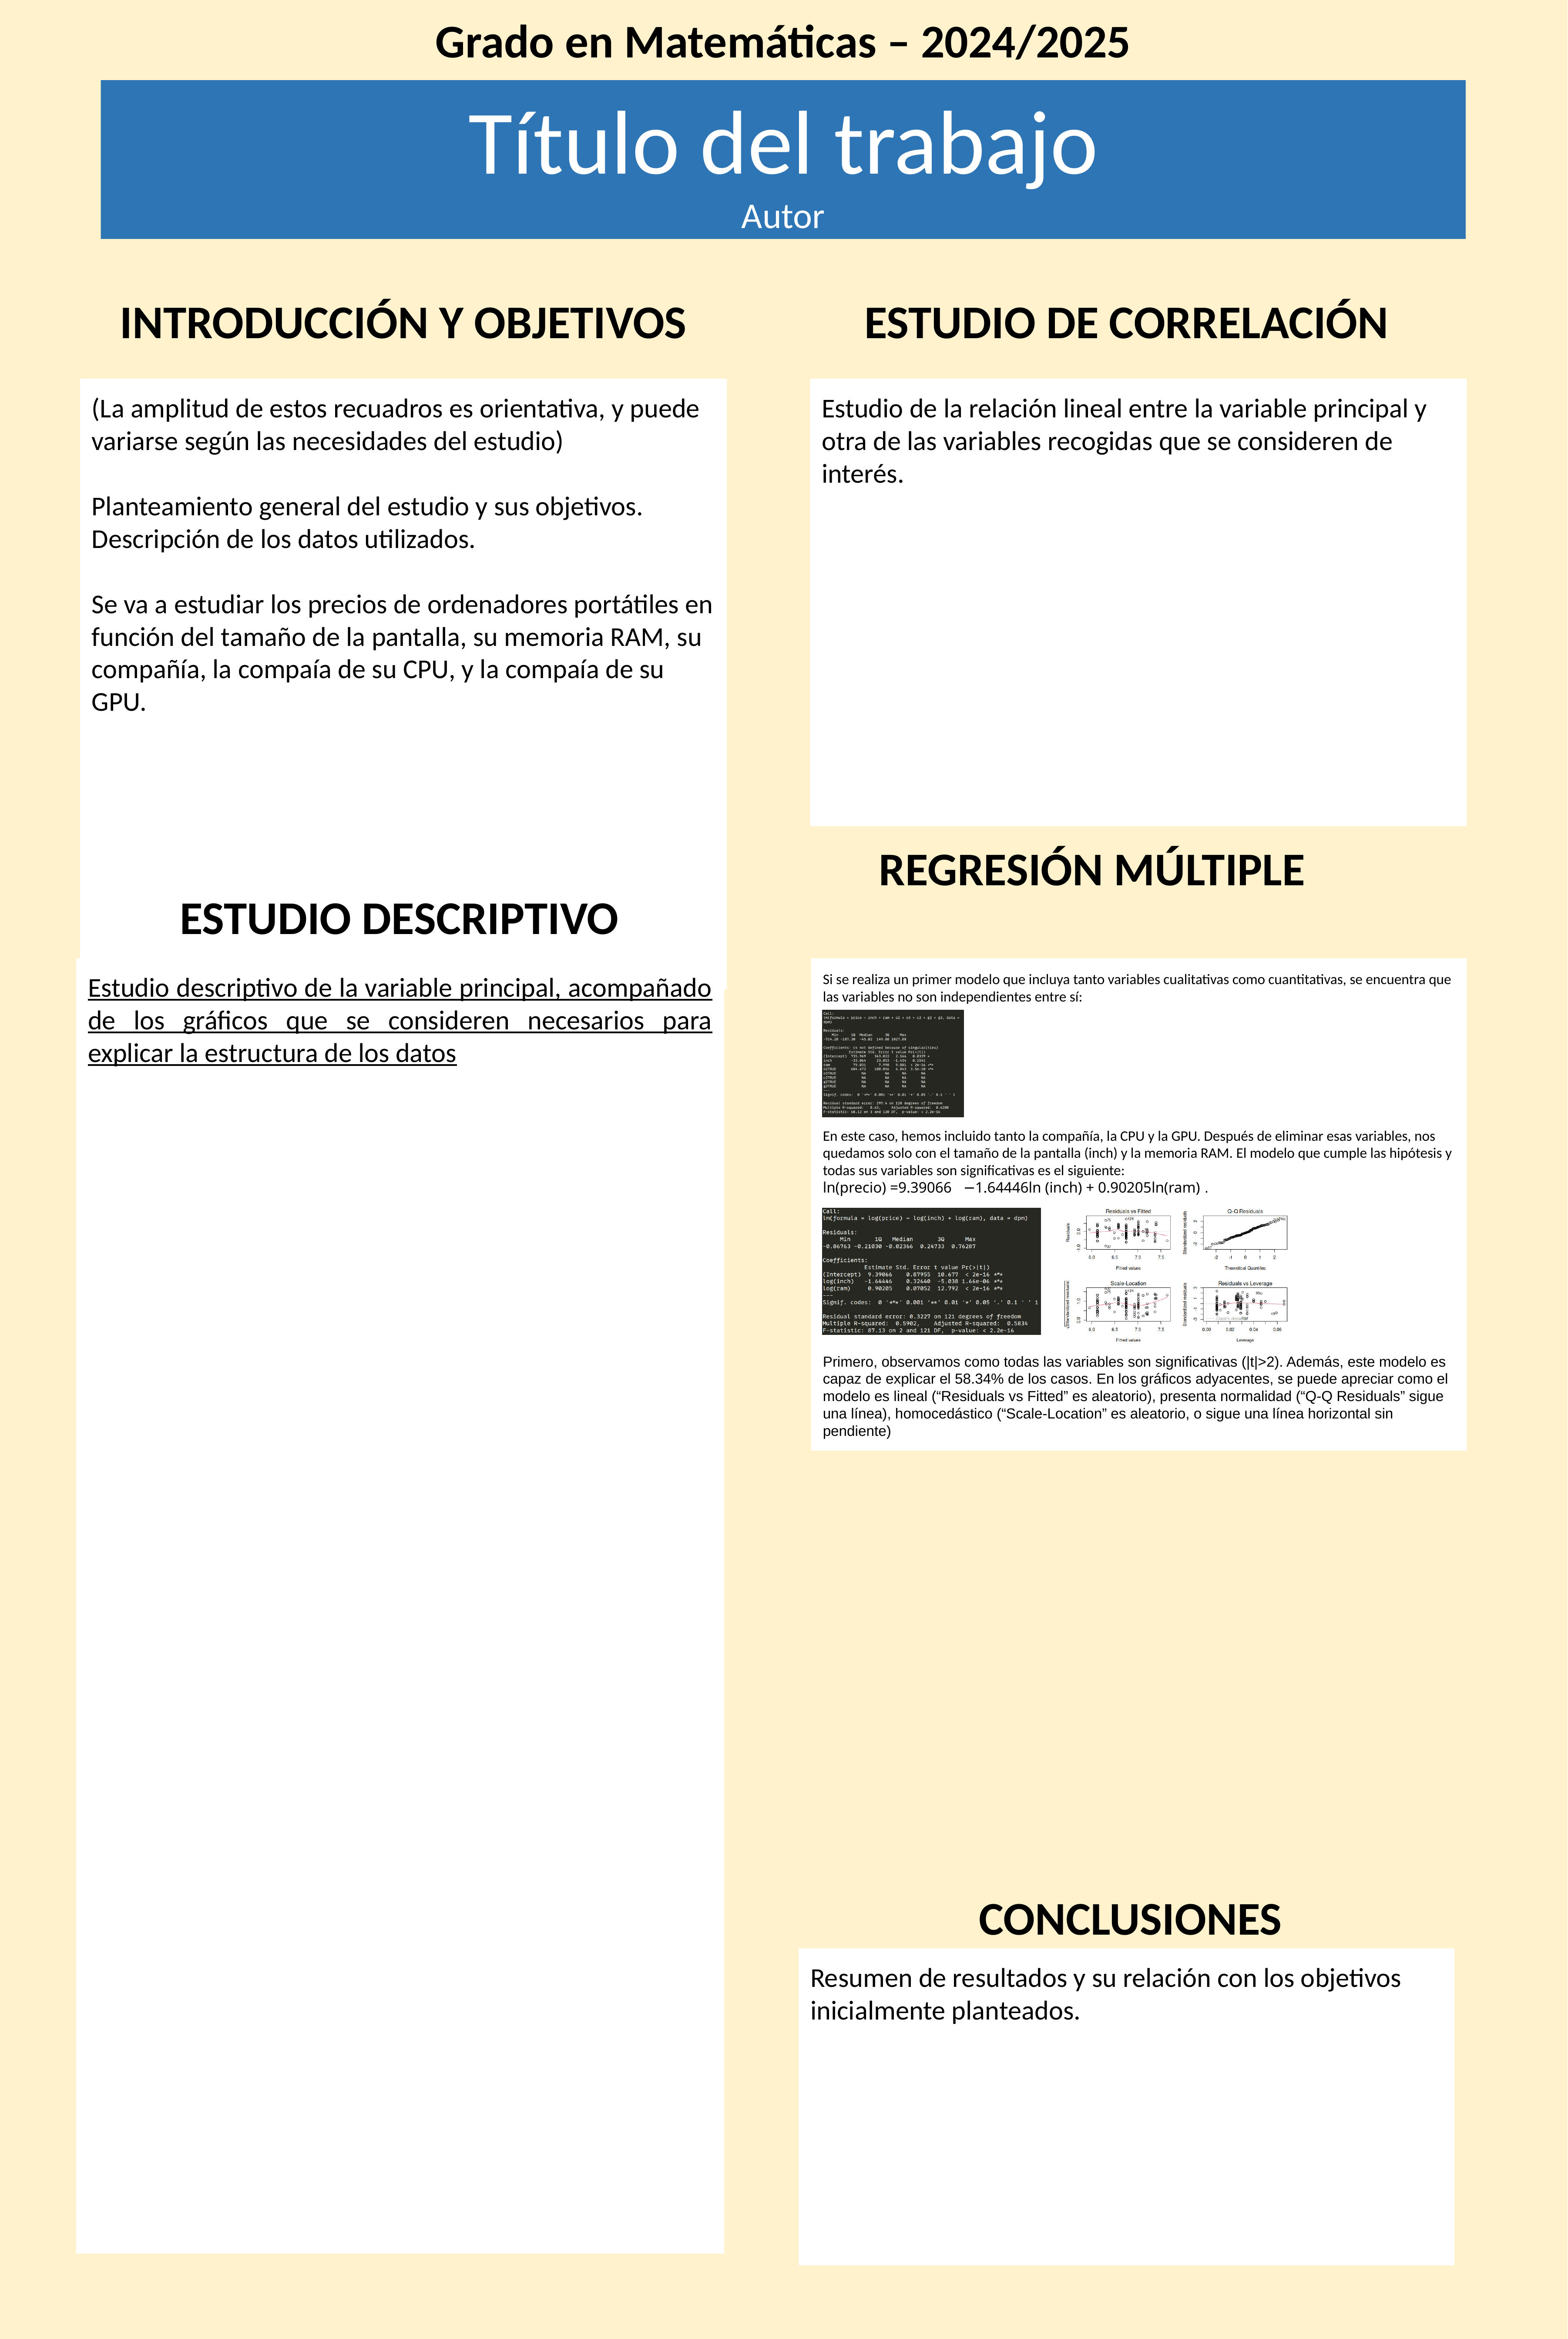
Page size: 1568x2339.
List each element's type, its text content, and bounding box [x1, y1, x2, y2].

text_box INTRODUCCIÓN Y OBJETIVOS [111, 288, 695, 351]
text_box Si se realiza un primer modelo que incluya tanto variables cualitativas como cuantitativas, se encuentra que las variables no son independientes entre sí: En este caso, hemos incluido tanto la compañía, la CPU y la GPU. Después de eliminar esas variables, nos quedamos solo con el tamaño de la pantalla (inch) y la memoria RAM. El modelo que cumple las hipótesis y todas sus variables son significativas es el siguiente: ln(precio) =9.39066 −1.64446ln (inch) + 0.90205ln(ram) . Primero, observamos como todas las variables son significativas (|t|>2). Además, este modelo es capaz de explicar el 58.34% de los casos. En los gráficos adyacentes, se puede apreciar como el modelo es lineal (“Residuals vs Fitted” es aleatorio), presenta normalidad (“Q-Q Residuals” sigue una línea), homocedástico (“Scale-Location” es aleatorio, o sigue una línea horizontal sin pendiente) [811, 958, 1467, 1451]
text_box Resumen de resultados y su relación con los objetivos inicialmente planteados. [799, 1948, 1455, 2265]
text_box (La amplitud de estos recuadros es orientativa, y puede variarse según las necesidades del estudio) Planteamiento general del estudio y sus objetivos. Descripción de los datos utilizados. Se va a estudiar los precios de ordenadores portátiles en función del tamaño de la pantalla, su memoria RAM, su compañía, la compaía de su CPU, y la compaía de su GPU. [80, 379, 727, 989]
text_box Título del trabajo Autor [101, 80, 1466, 239]
text_box ESTUDIO DESCRIPTIVO [173, 884, 654, 947]
picture [1064, 1204, 1298, 1348]
picture [822, 1208, 1041, 1335]
picture [822, 1010, 964, 1117]
text_box Estudio de la relación lineal entre la variable principal y otra de las variables recogidas que se consideren de interés. [810, 379, 1467, 827]
text_box CONCLUSIONES [973, 1885, 1303, 1948]
text_box REGRESIÓN MÚLTIPLE [851, 835, 1333, 898]
text_box ESTUDIO DE CORRELACIÓN [799, 288, 1455, 351]
text_box Grado en Matemáticas – 2024/2025 [359, 7, 1207, 71]
text_box Estudio descriptivo de la variable principal, acompañado de los gráficos que se consideren necesarios para explicar la estructura de los datos [76, 958, 725, 2254]
